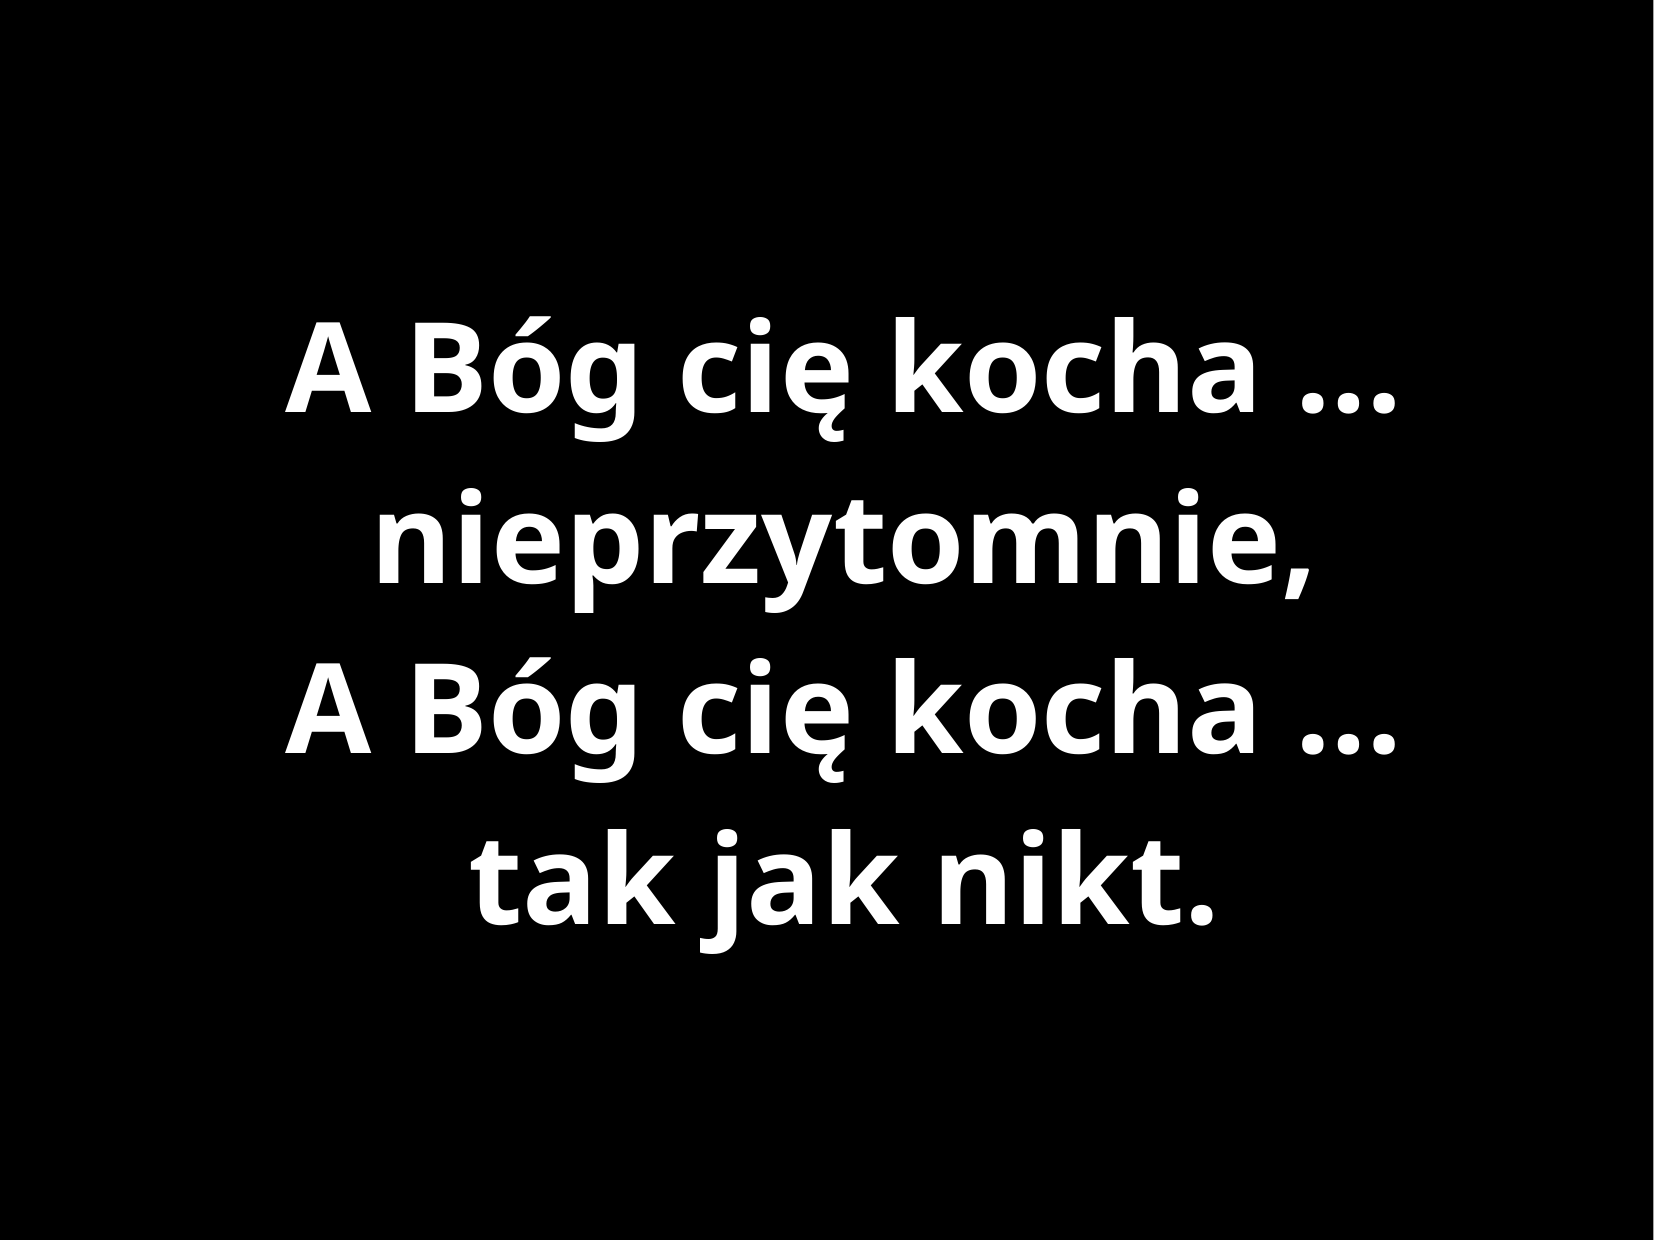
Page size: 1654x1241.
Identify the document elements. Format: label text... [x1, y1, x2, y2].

subtitle A Bóg cię kocha … nieprzytomnie, A Bóg cię kocha … tak jak nikt. [0, 0, 1654, 1241]
